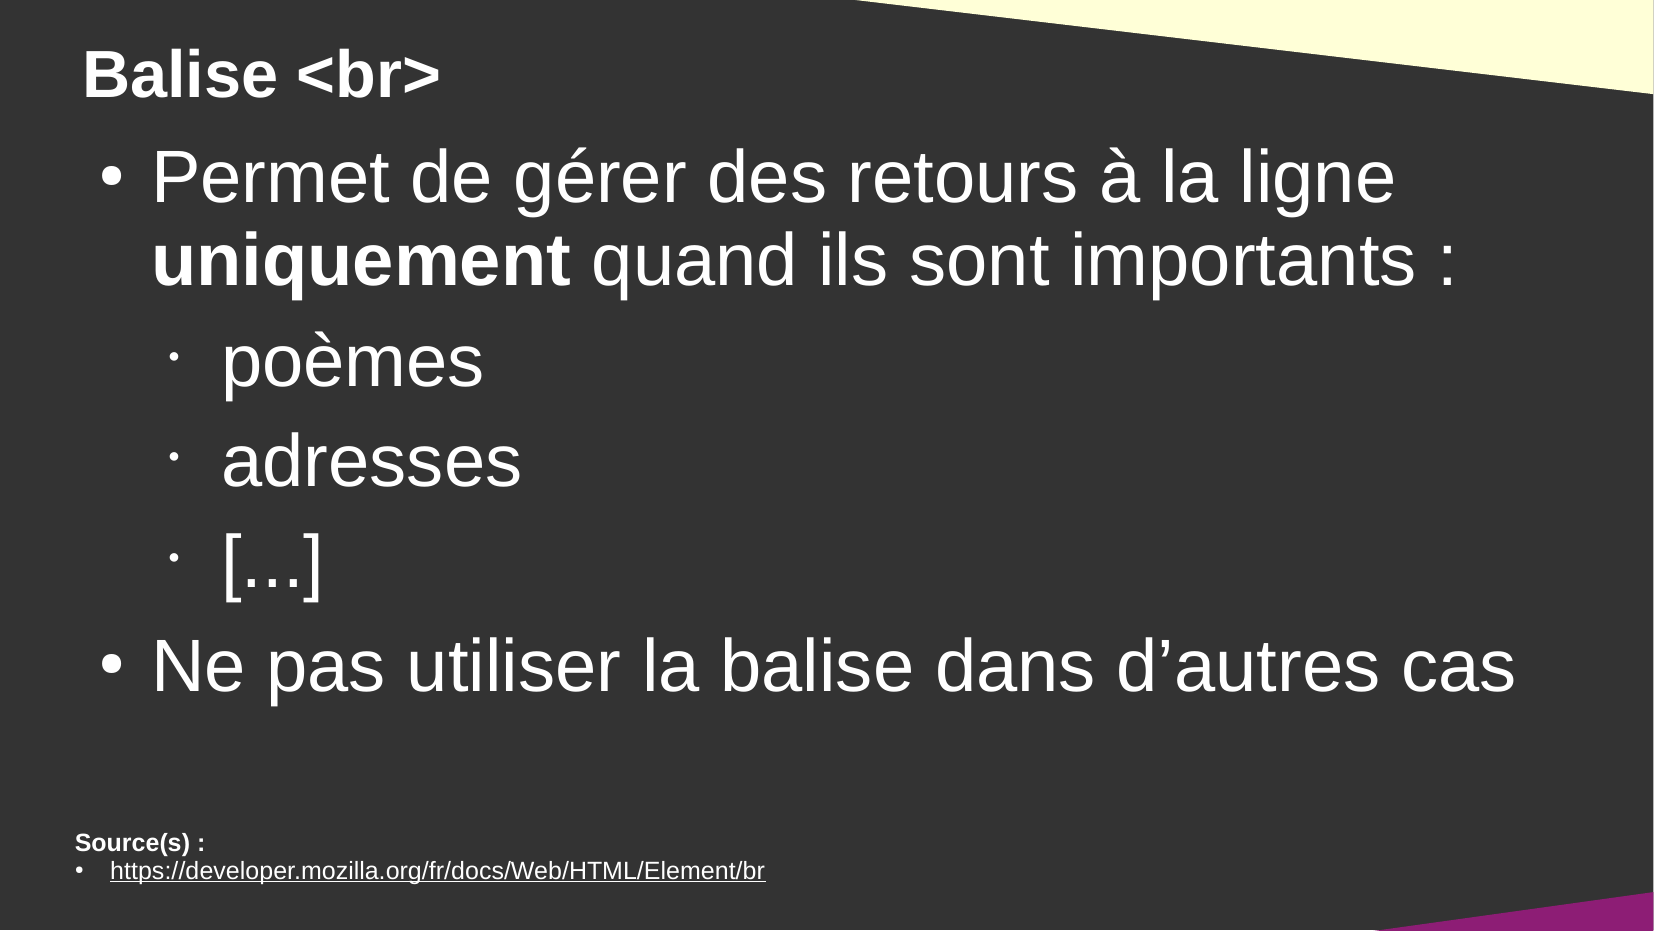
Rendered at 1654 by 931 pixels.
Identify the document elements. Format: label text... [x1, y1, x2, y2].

text_box [1373, 892, 1654, 931]
text_box [855, 0, 1654, 95]
list Permet de gérer des retours à la ligne uniquement quand ils sont importants : poèmes adresses [...] Ne pas utiliser la balise dans d’autres cas [80, 135, 1620, 709]
text_box Source(s) : https://developer.mozilla.org/fr/docs/Web/HTML/Element/br [59, 821, 1546, 931]
title Balise <br> [82, 37, 1571, 112]
